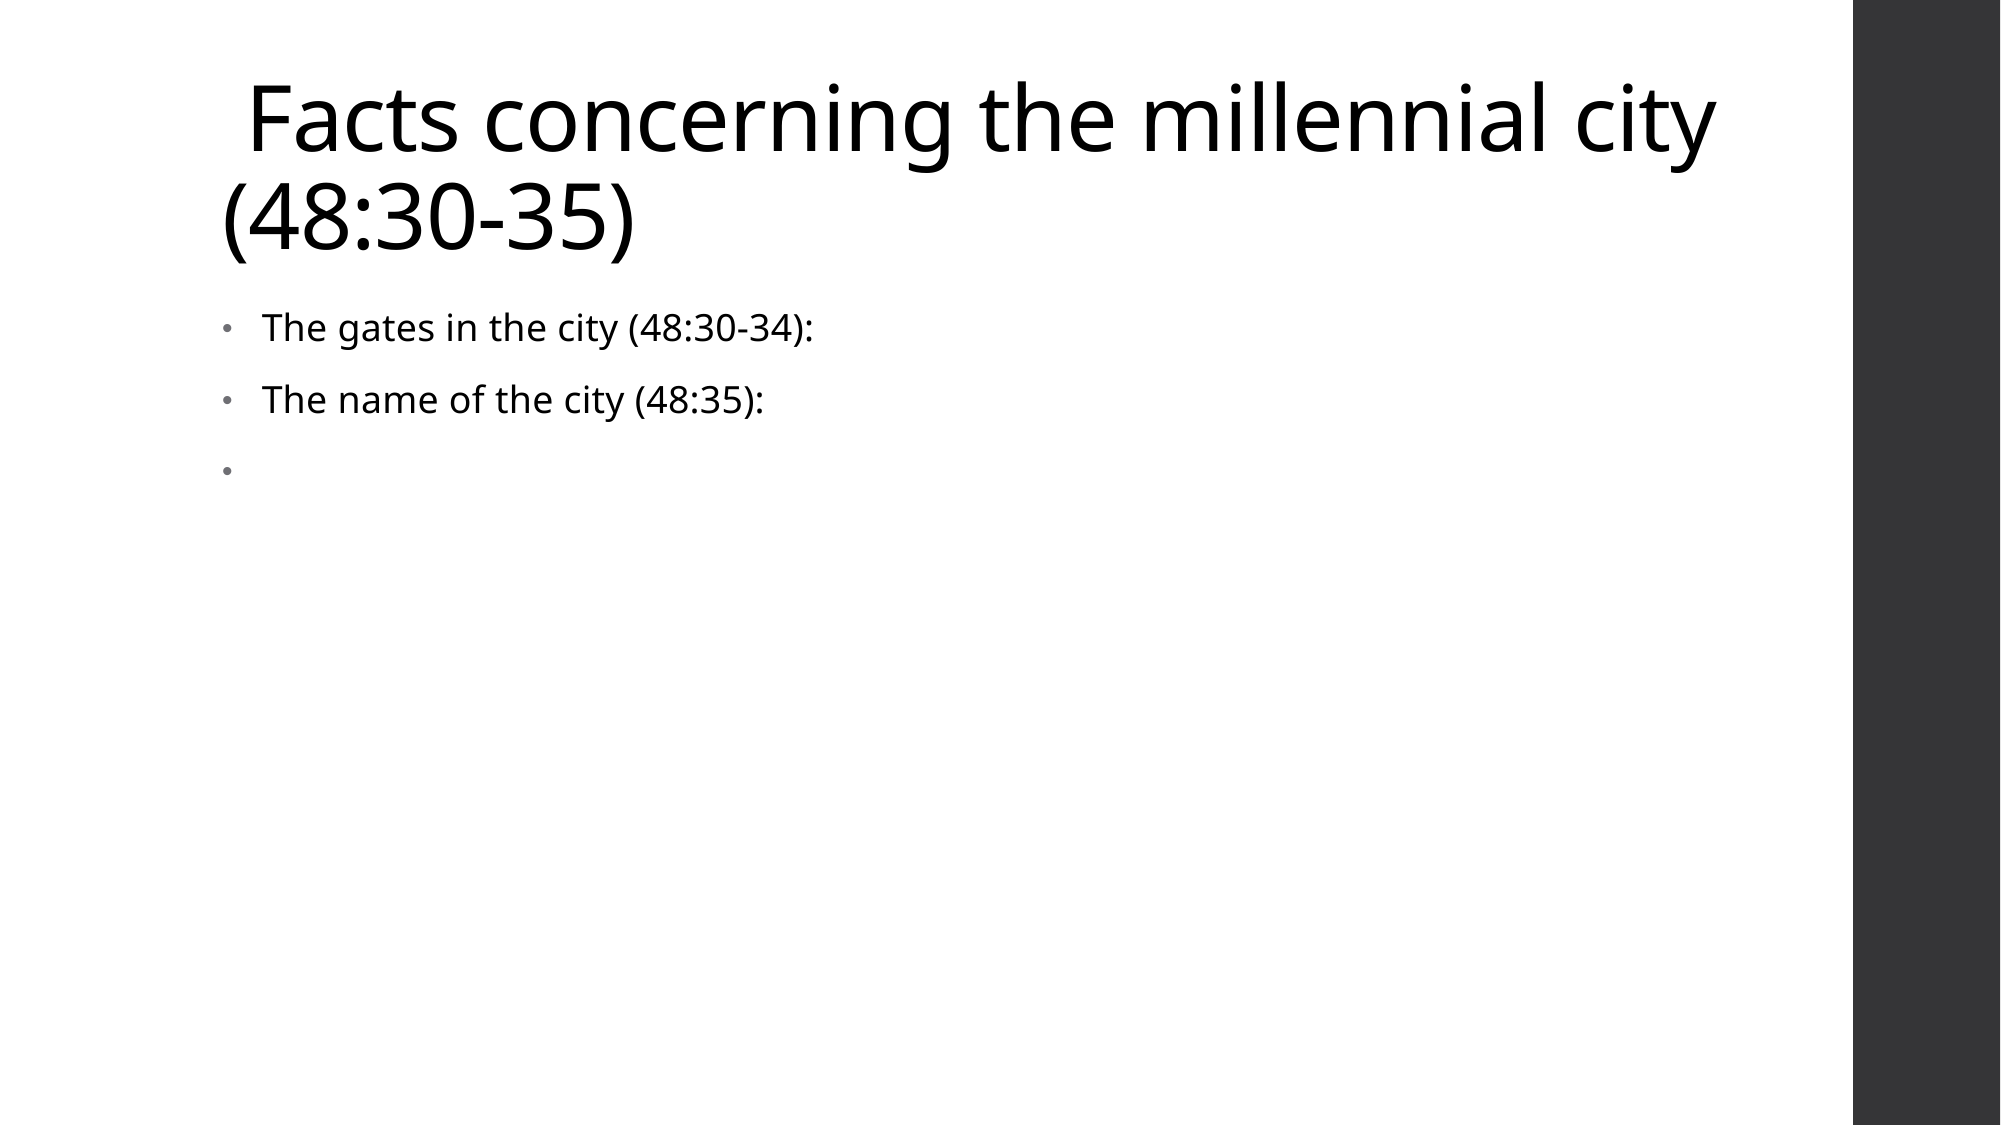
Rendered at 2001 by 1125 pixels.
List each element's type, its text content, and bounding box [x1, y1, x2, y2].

list The gates in the city (48:30-34): The name of the city (48:35): [206, 299, 1617, 1014]
title Facts concerning the millennial city (48:30-35) [206, 60, 1797, 278]
